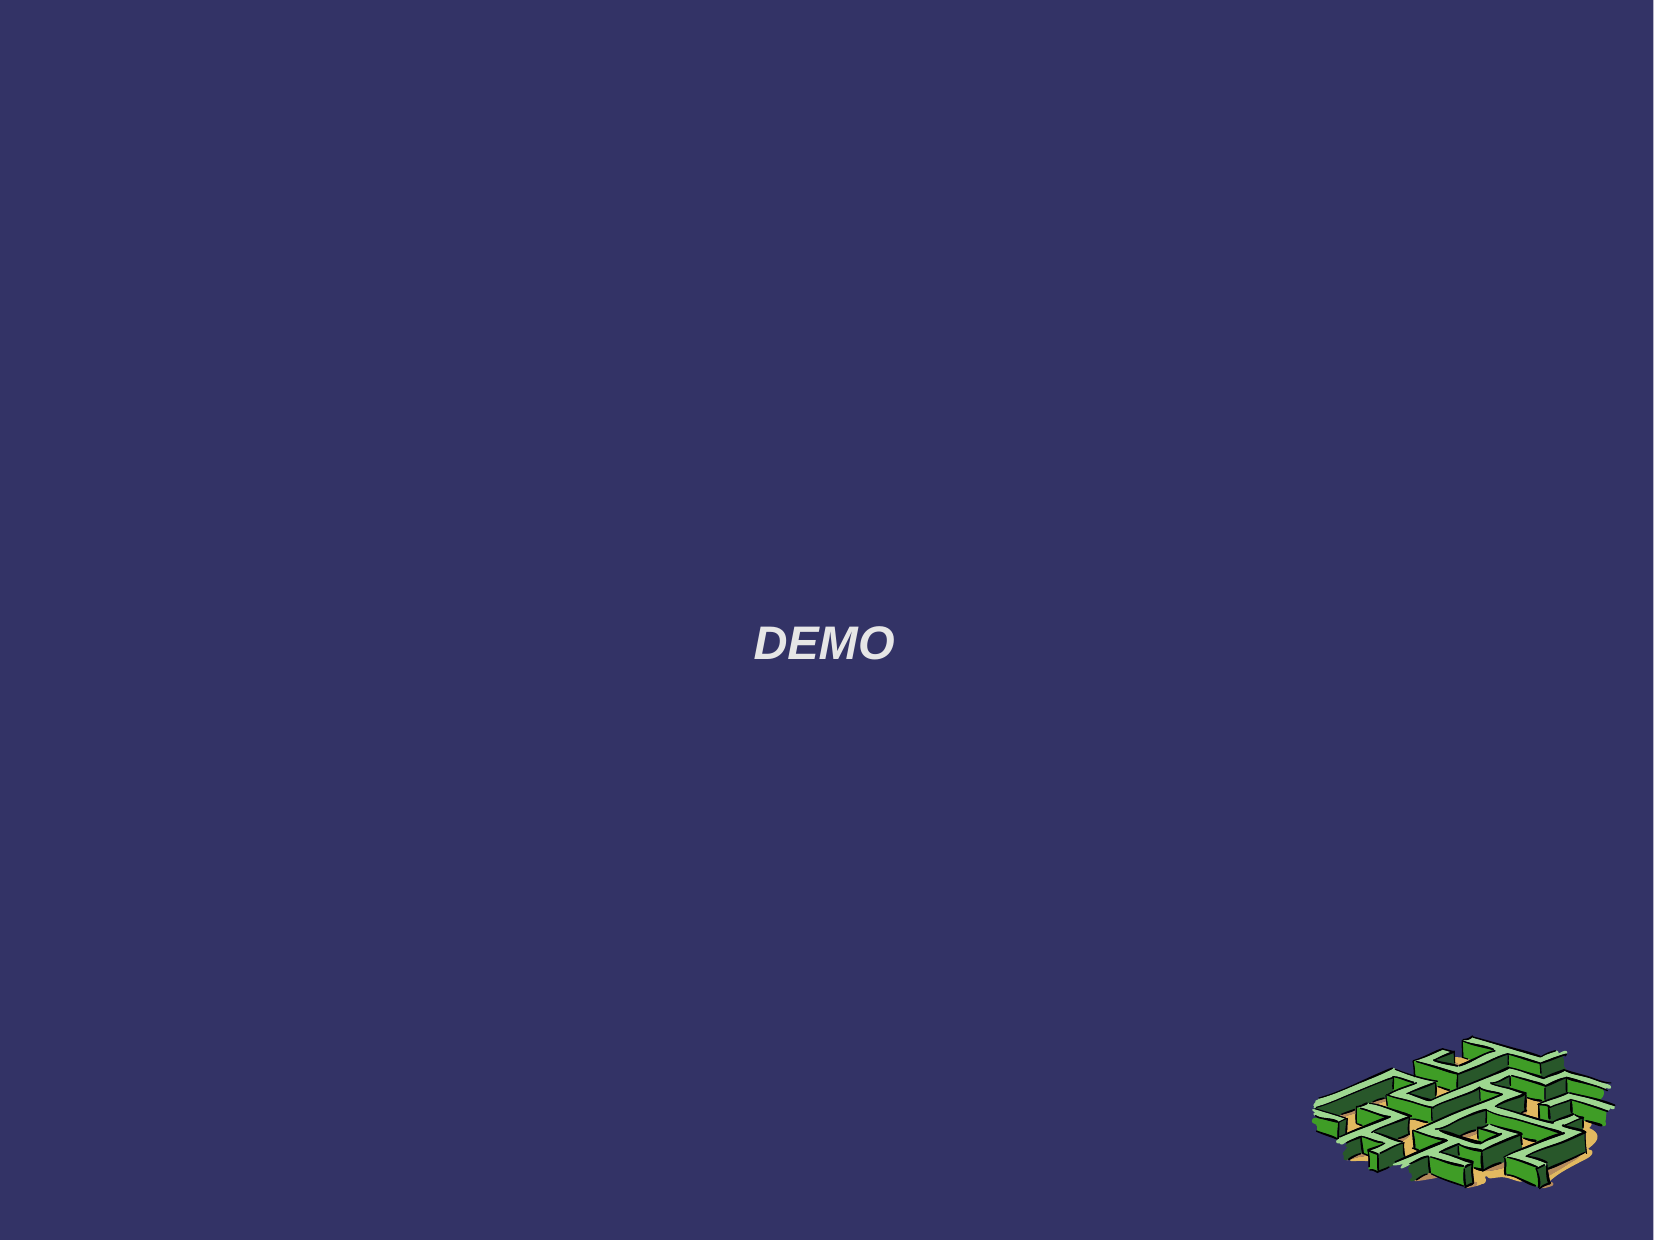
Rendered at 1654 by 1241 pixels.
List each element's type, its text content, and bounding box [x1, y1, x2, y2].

title DEMO [117, 540, 1531, 748]
